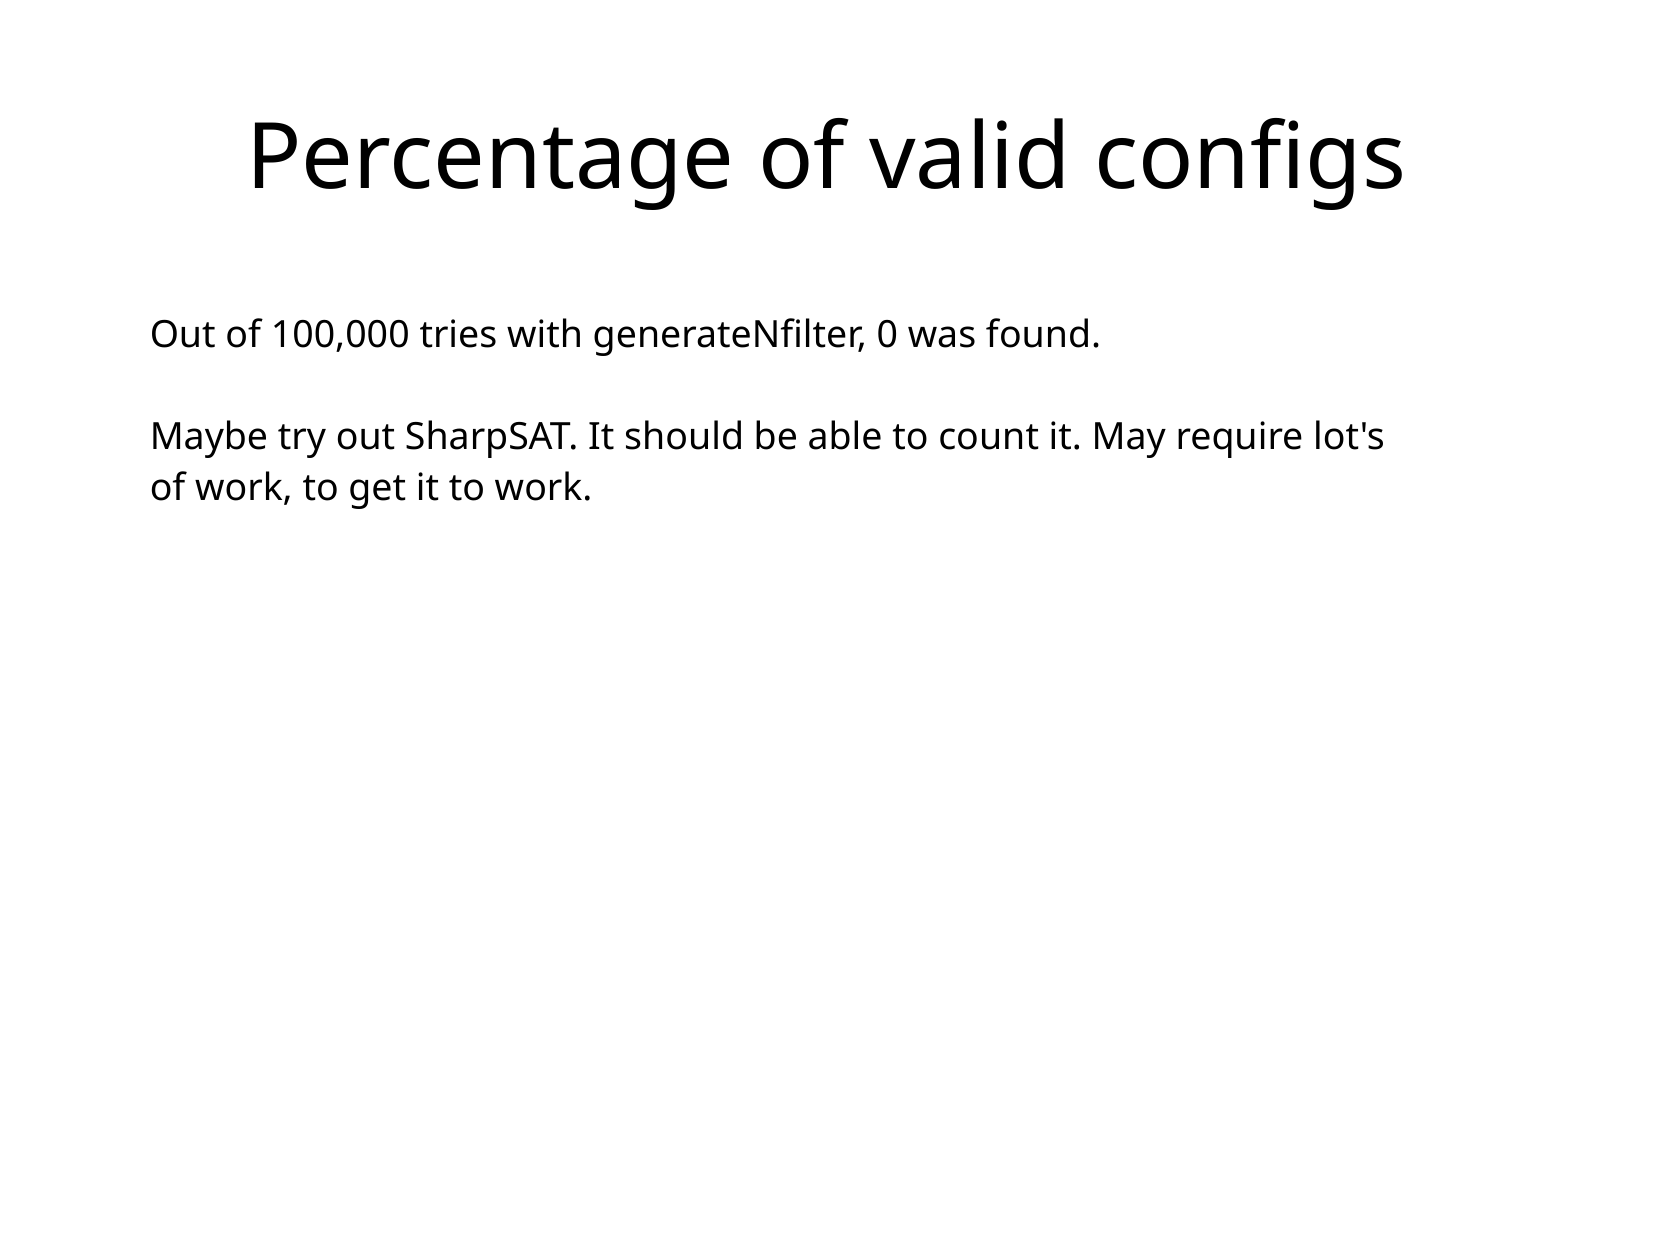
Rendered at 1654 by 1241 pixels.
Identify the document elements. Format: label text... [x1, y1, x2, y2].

text_box Out of 100,000 tries with generateNfilter, 0 was found. Maybe try out SharpSAT. It should be able to count it. May require lot's of work, to get it to work. [135, 300, 1530, 481]
title Percentage of valid configs [82, 49, 1571, 257]
